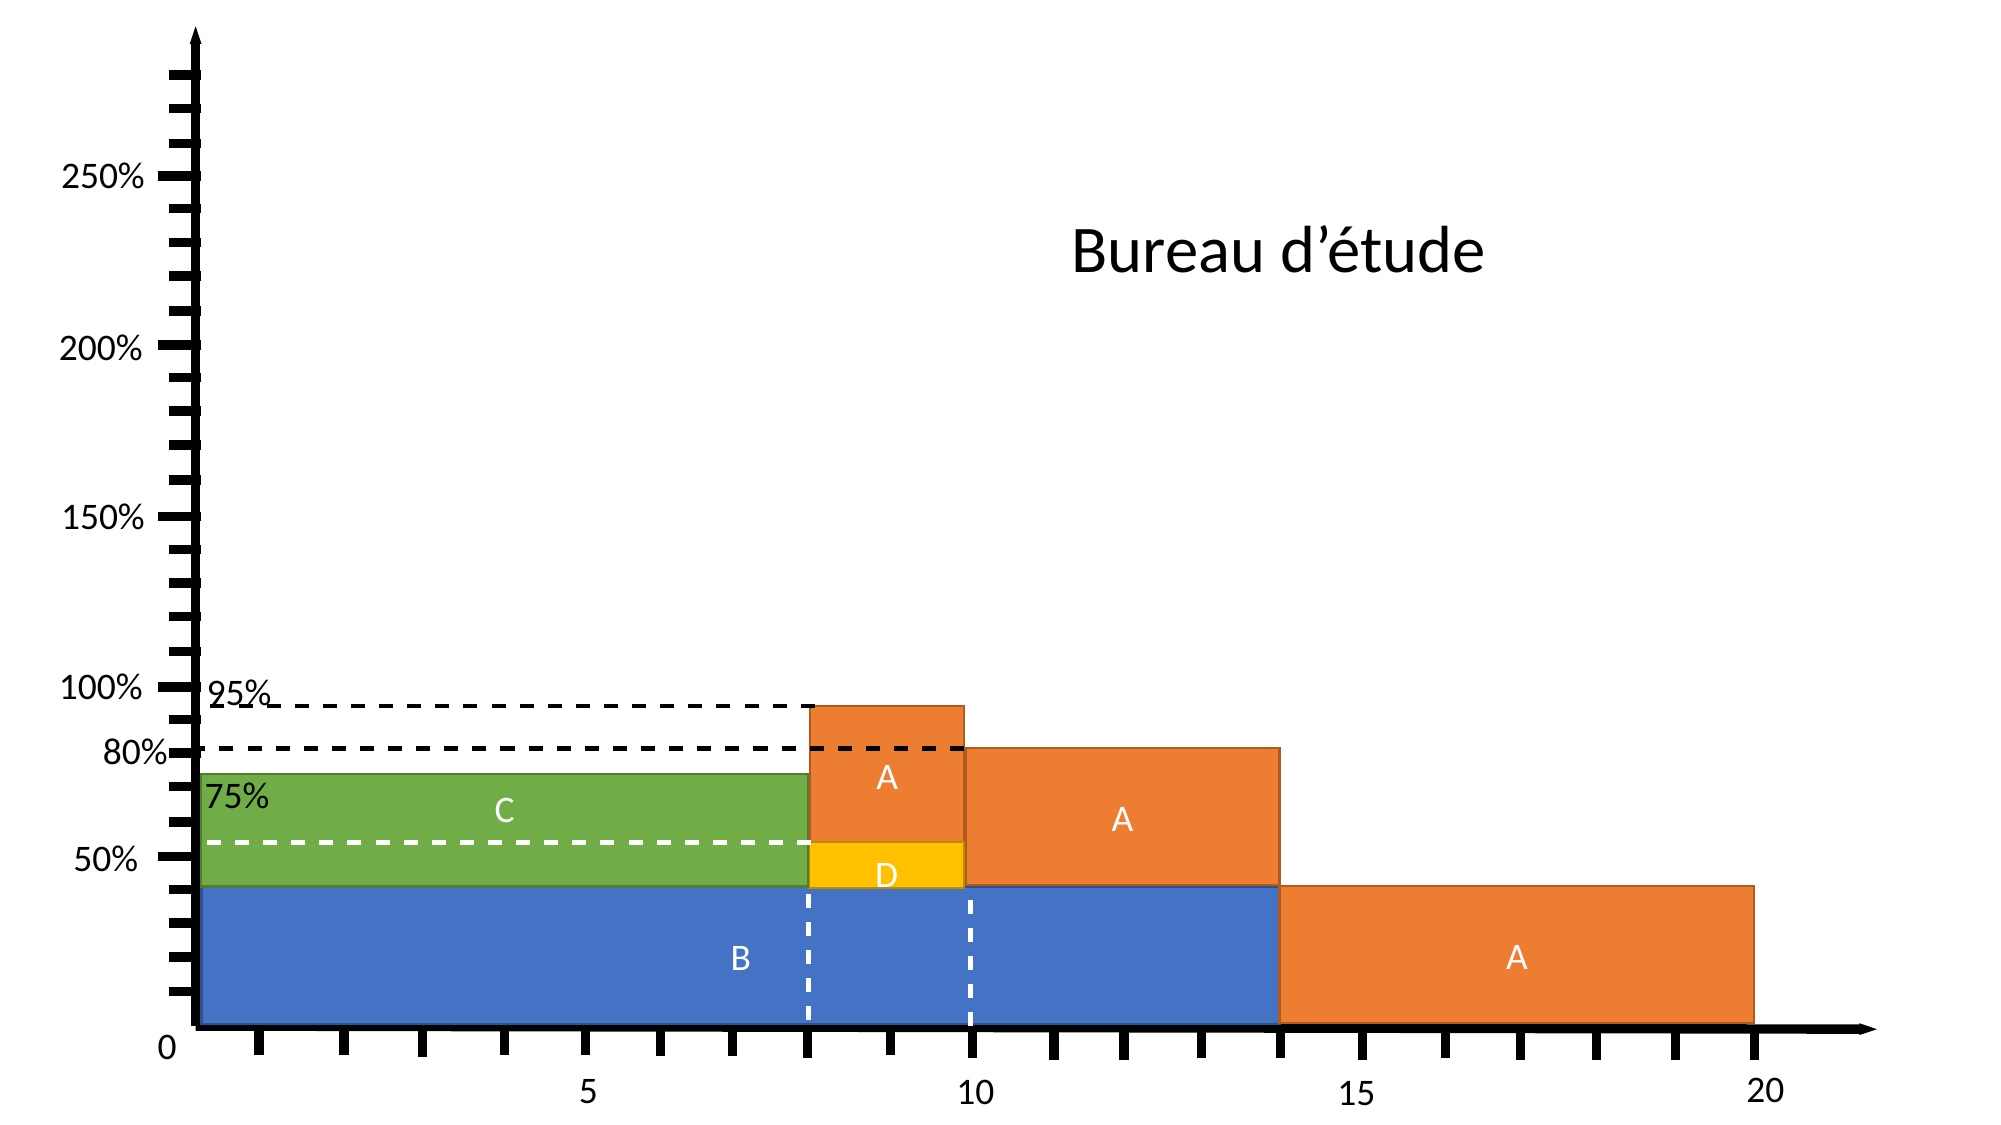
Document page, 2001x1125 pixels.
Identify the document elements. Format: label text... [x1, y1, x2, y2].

text_box 10 [941, 1059, 1027, 1121]
text_box 15 [1322, 1060, 1403, 1121]
text_box 95% [191, 659, 288, 721]
text_box 200% [43, 315, 162, 377]
text_box D [809, 842, 964, 888]
text_box 0 [142, 1014, 228, 1075]
text_box B [201, 887, 1280, 1024]
text_box Bureau d’étude [1056, 198, 1681, 295]
text_box C [201, 774, 808, 886]
text_box A [810, 706, 964, 842]
text_box 75% [189, 763, 286, 825]
text_box 250% [46, 143, 162, 205]
text_box A [966, 748, 1279, 885]
text_box 20 [1731, 1057, 1817, 1119]
text_box 100% [43, 654, 159, 715]
text_box 80% [87, 719, 185, 781]
text_box A [1279, 886, 1754, 1023]
text_box 50% [58, 826, 159, 888]
text_box 150% [46, 484, 161, 545]
text_box 5 [563, 1058, 649, 1119]
